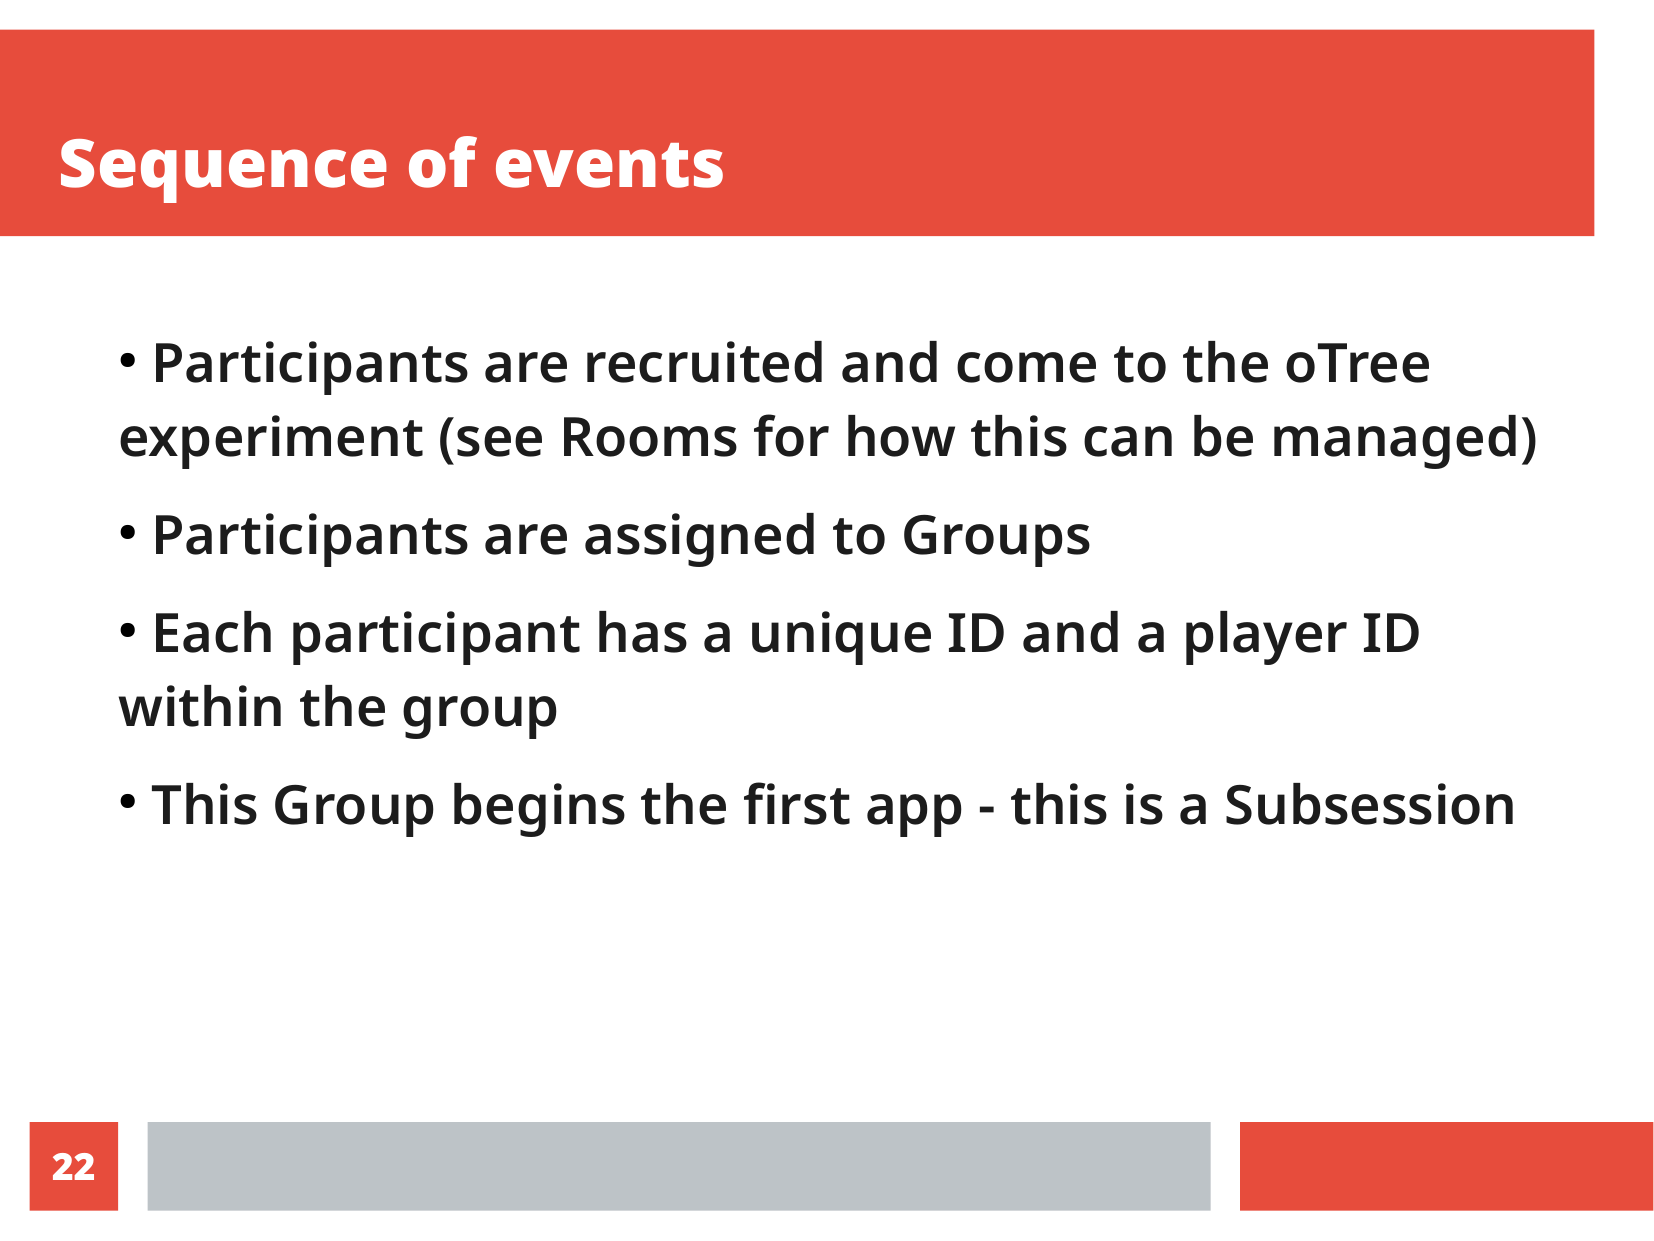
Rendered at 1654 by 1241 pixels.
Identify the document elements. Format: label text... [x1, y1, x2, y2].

list Participants are recruited and come to the oTree experiment (see Rooms for how this can be managed) Participants are assigned to Groups Each participant has a unique ID and a player ID within the group This Group begins the first app - this is a Subsession [59, 324, 1565, 1093]
title Sequence of events [59, 59, 1595, 207]
